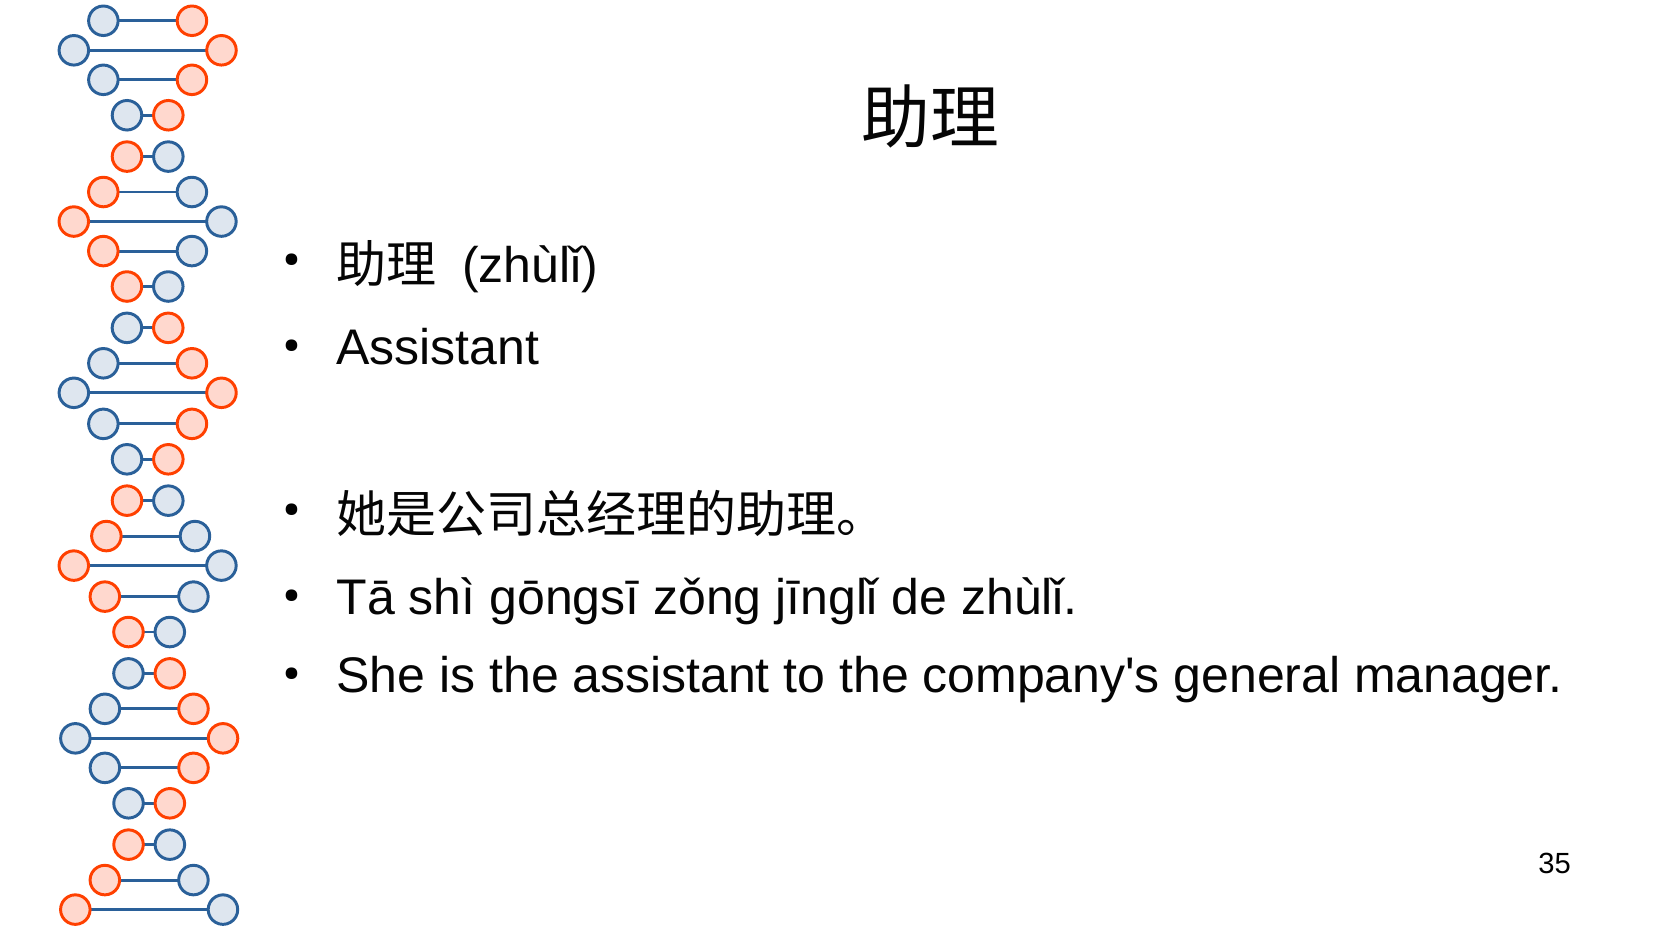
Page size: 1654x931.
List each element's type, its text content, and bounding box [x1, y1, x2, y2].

list 助理 (zhùlǐ) Assistant 她是公司总经理的助理。 Tā shì gōngsī zǒng jīnglǐ de zhùlǐ. She is the assistant to the company's general manager. [265, 224, 1595, 764]
title 助理 [265, 35, 1595, 189]
